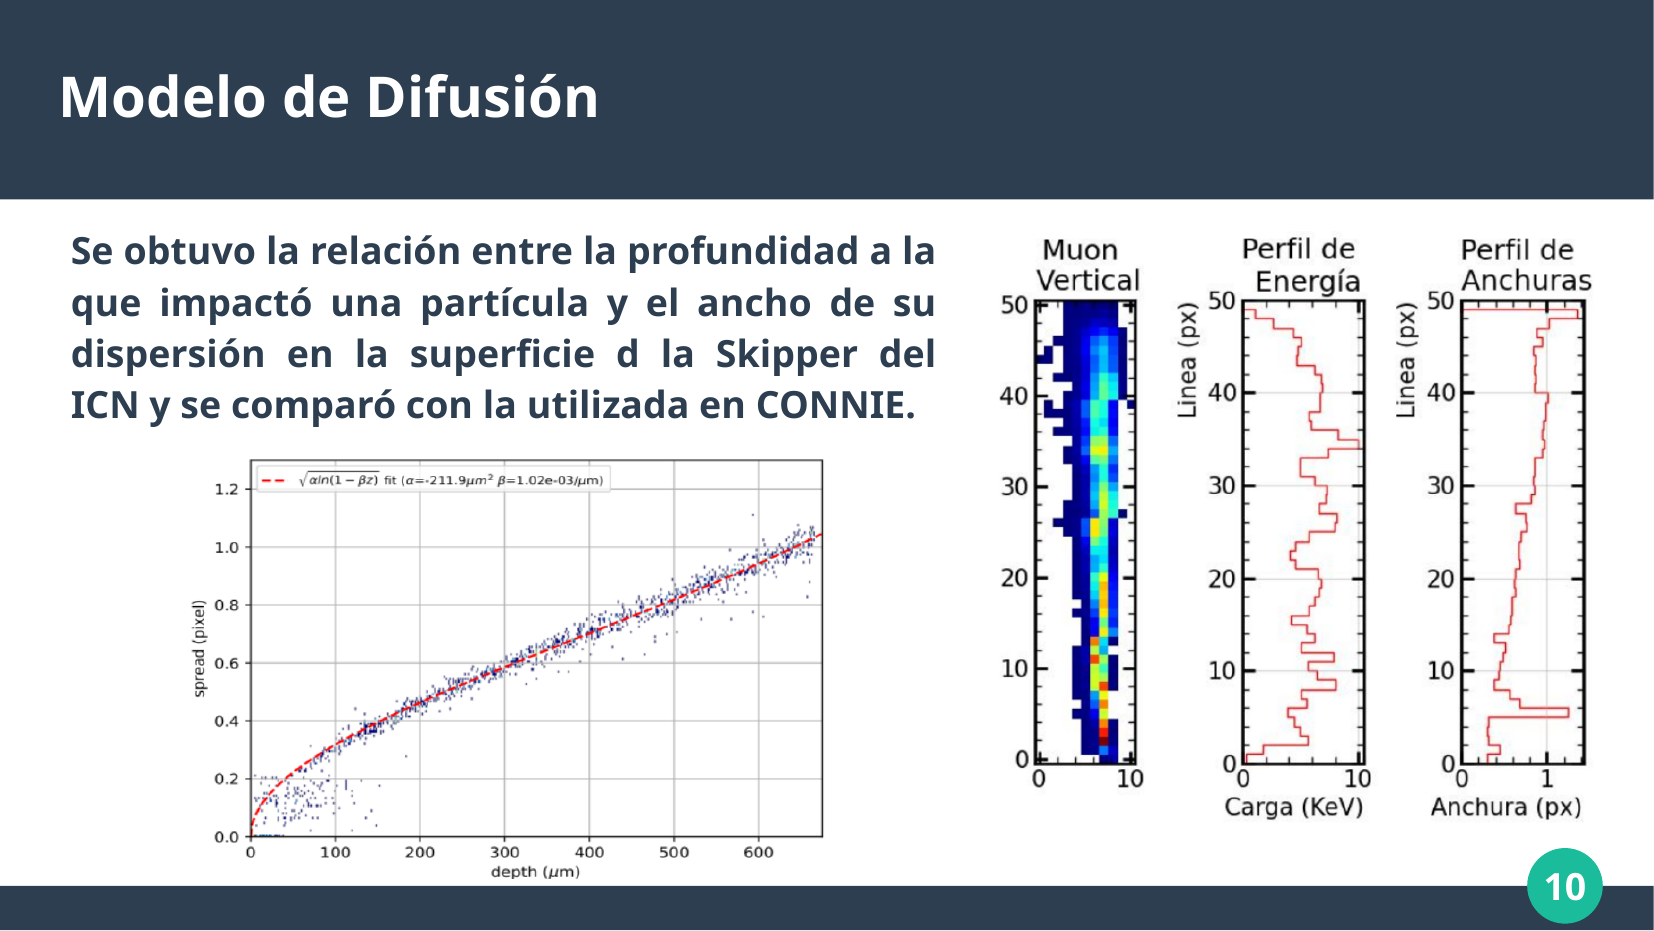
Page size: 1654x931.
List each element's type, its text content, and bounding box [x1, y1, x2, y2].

list Se obtuvo la relación entre la profundidad a la que impactó una partícula y el ancho de su dispersión en la superficie d la Skipper del ICN y se comparó con la utilizada en CONNIE. [0, 225, 938, 526]
picture [187, 454, 826, 879]
title Modelo de Difusión [59, 37, 1276, 155]
picture [988, 231, 1597, 826]
